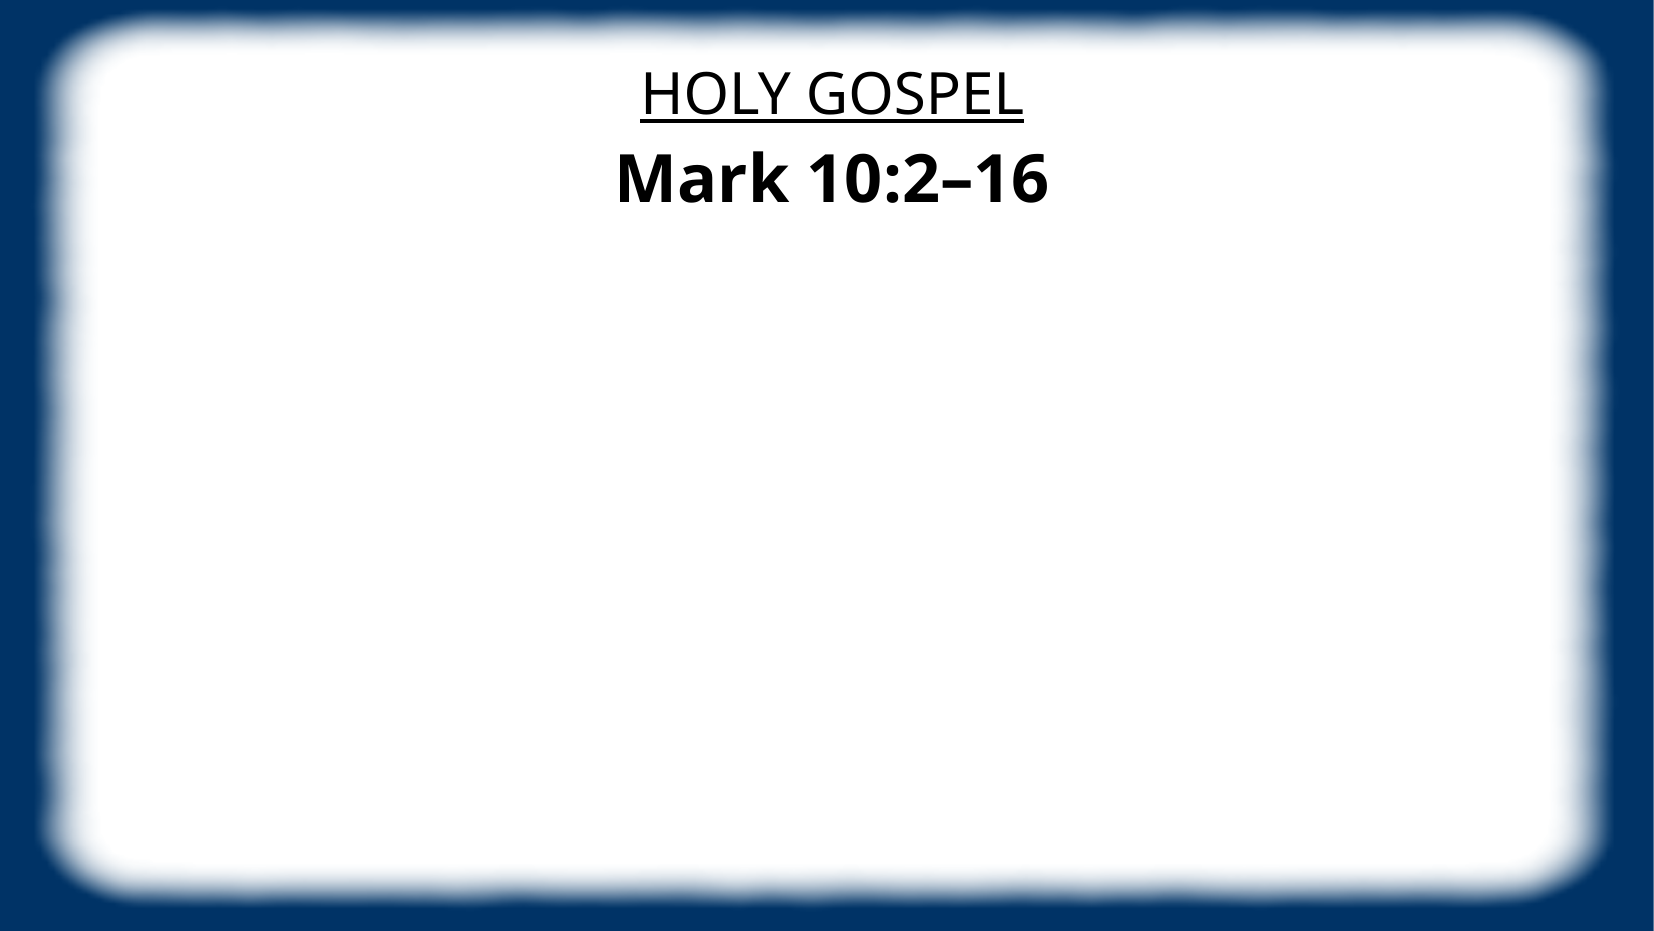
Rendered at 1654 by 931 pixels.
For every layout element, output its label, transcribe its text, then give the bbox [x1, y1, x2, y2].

picture [0, 0, 1654, 931]
text_box HOLY GOSPEL Mark 10:2–16 [105, 45, 1561, 256]
